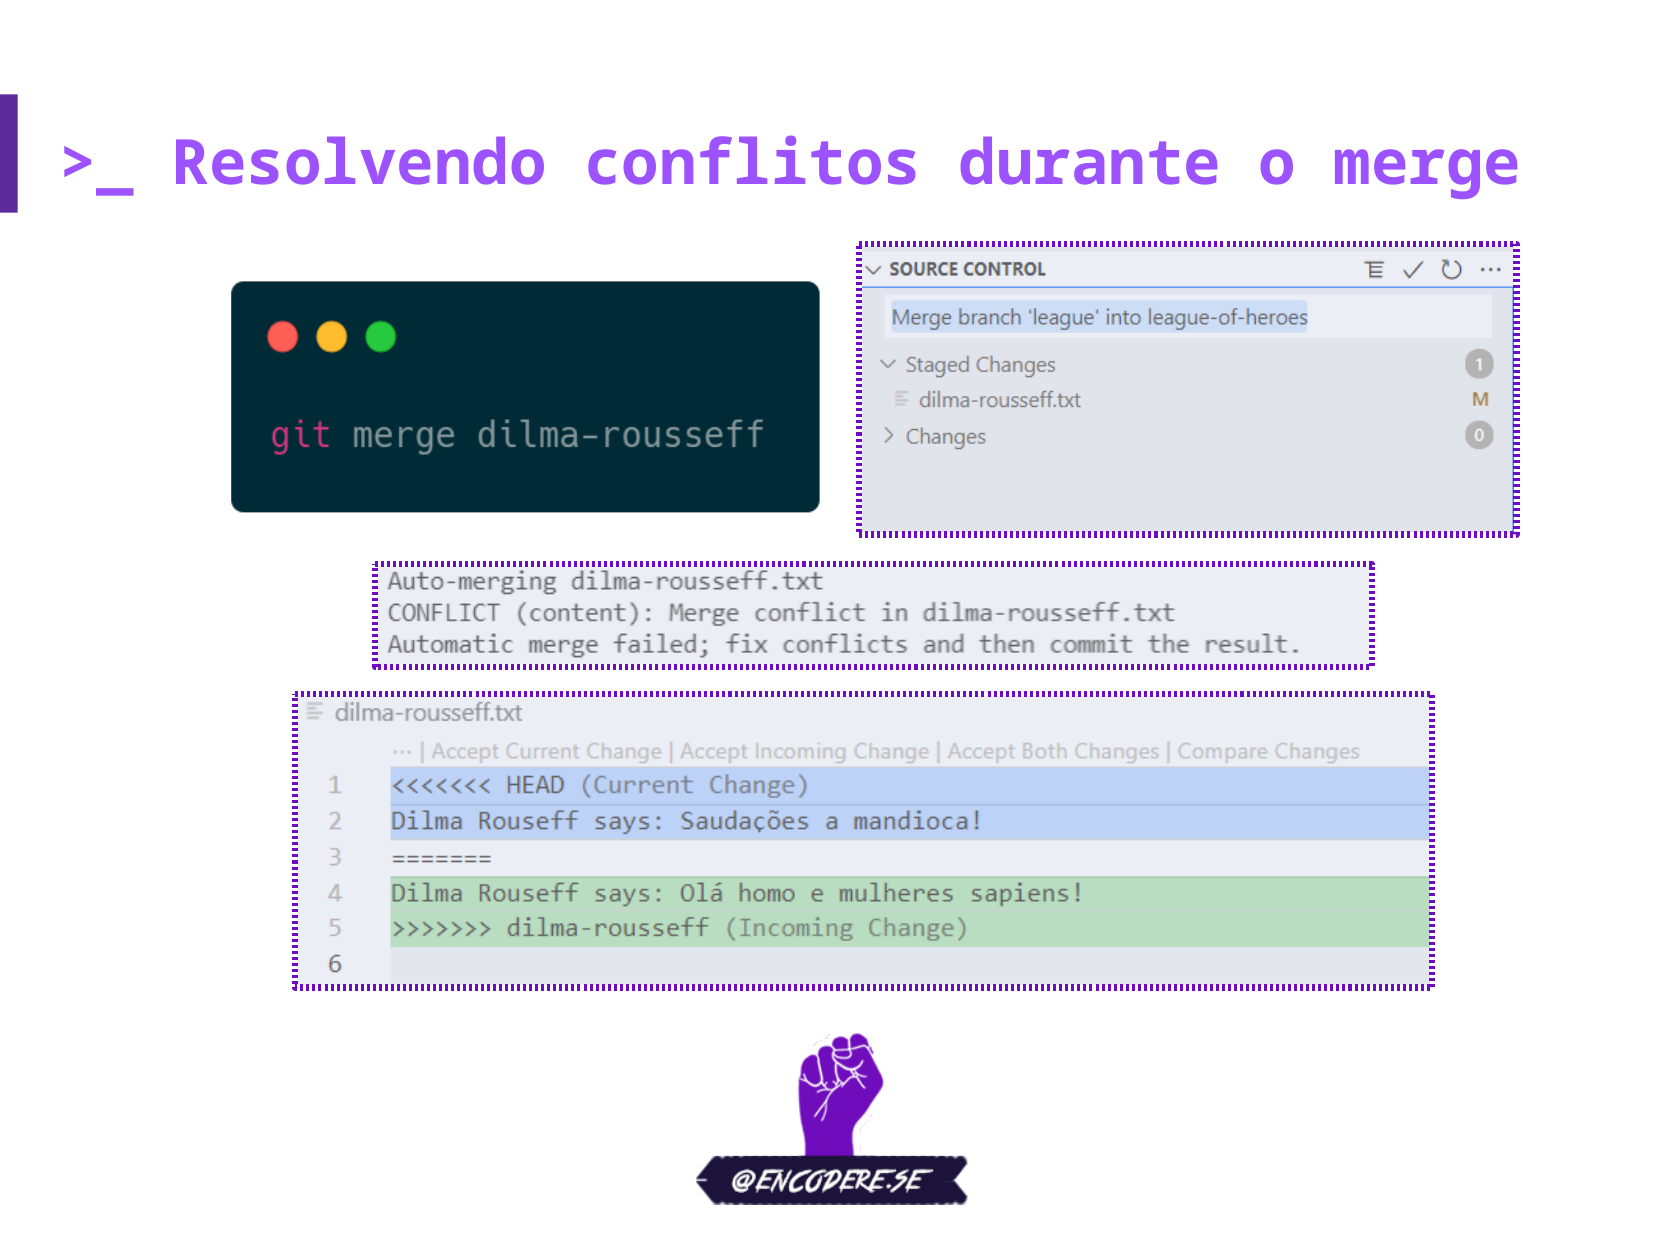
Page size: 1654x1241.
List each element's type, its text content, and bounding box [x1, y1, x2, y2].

picture [297, 696, 1430, 985]
picture [94, 141, 1514, 664]
title >_ Resolvendo conflitos durante o merge [59, 118, 1583, 273]
text_box [0, 94, 18, 213]
picture [696, 1027, 969, 1205]
